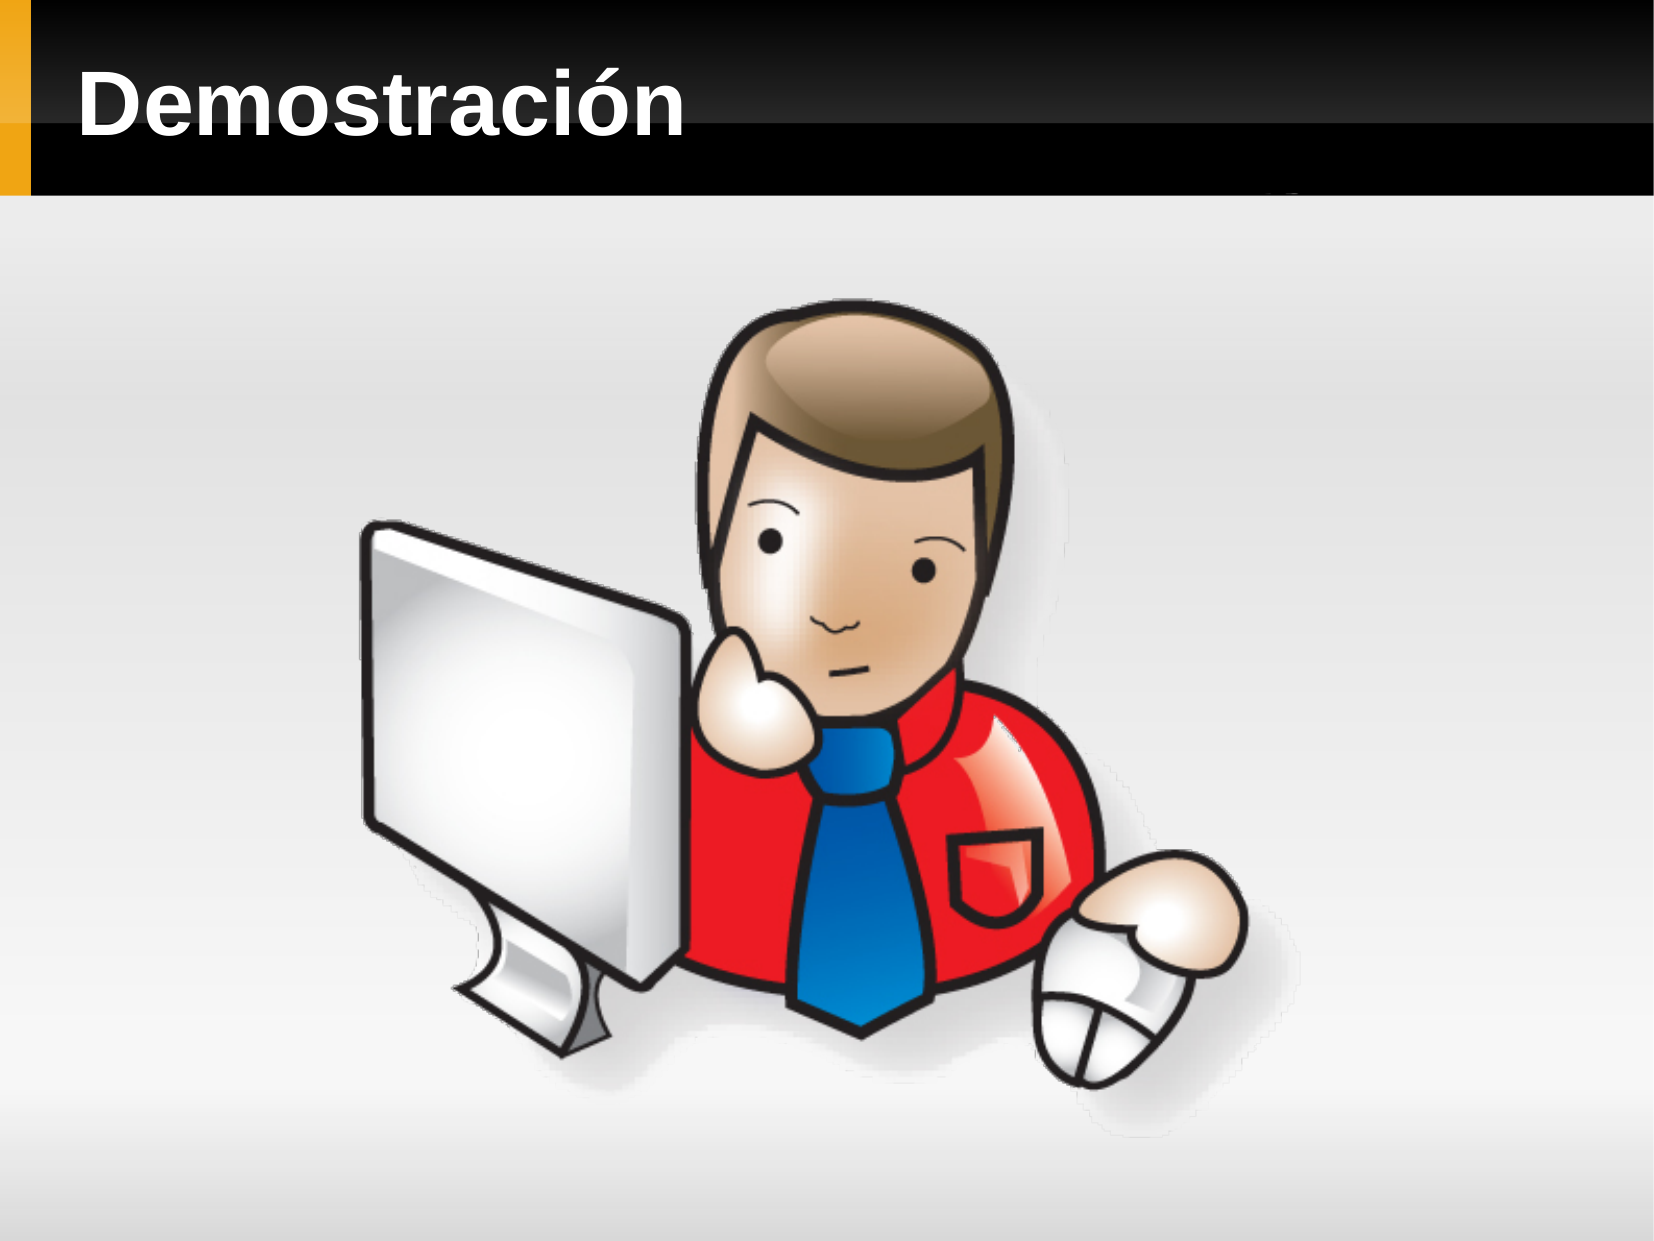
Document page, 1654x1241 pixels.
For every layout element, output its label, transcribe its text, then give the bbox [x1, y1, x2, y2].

title Demostración [76, 0, 1565, 208]
picture [0, 0, 1654, 1241]
